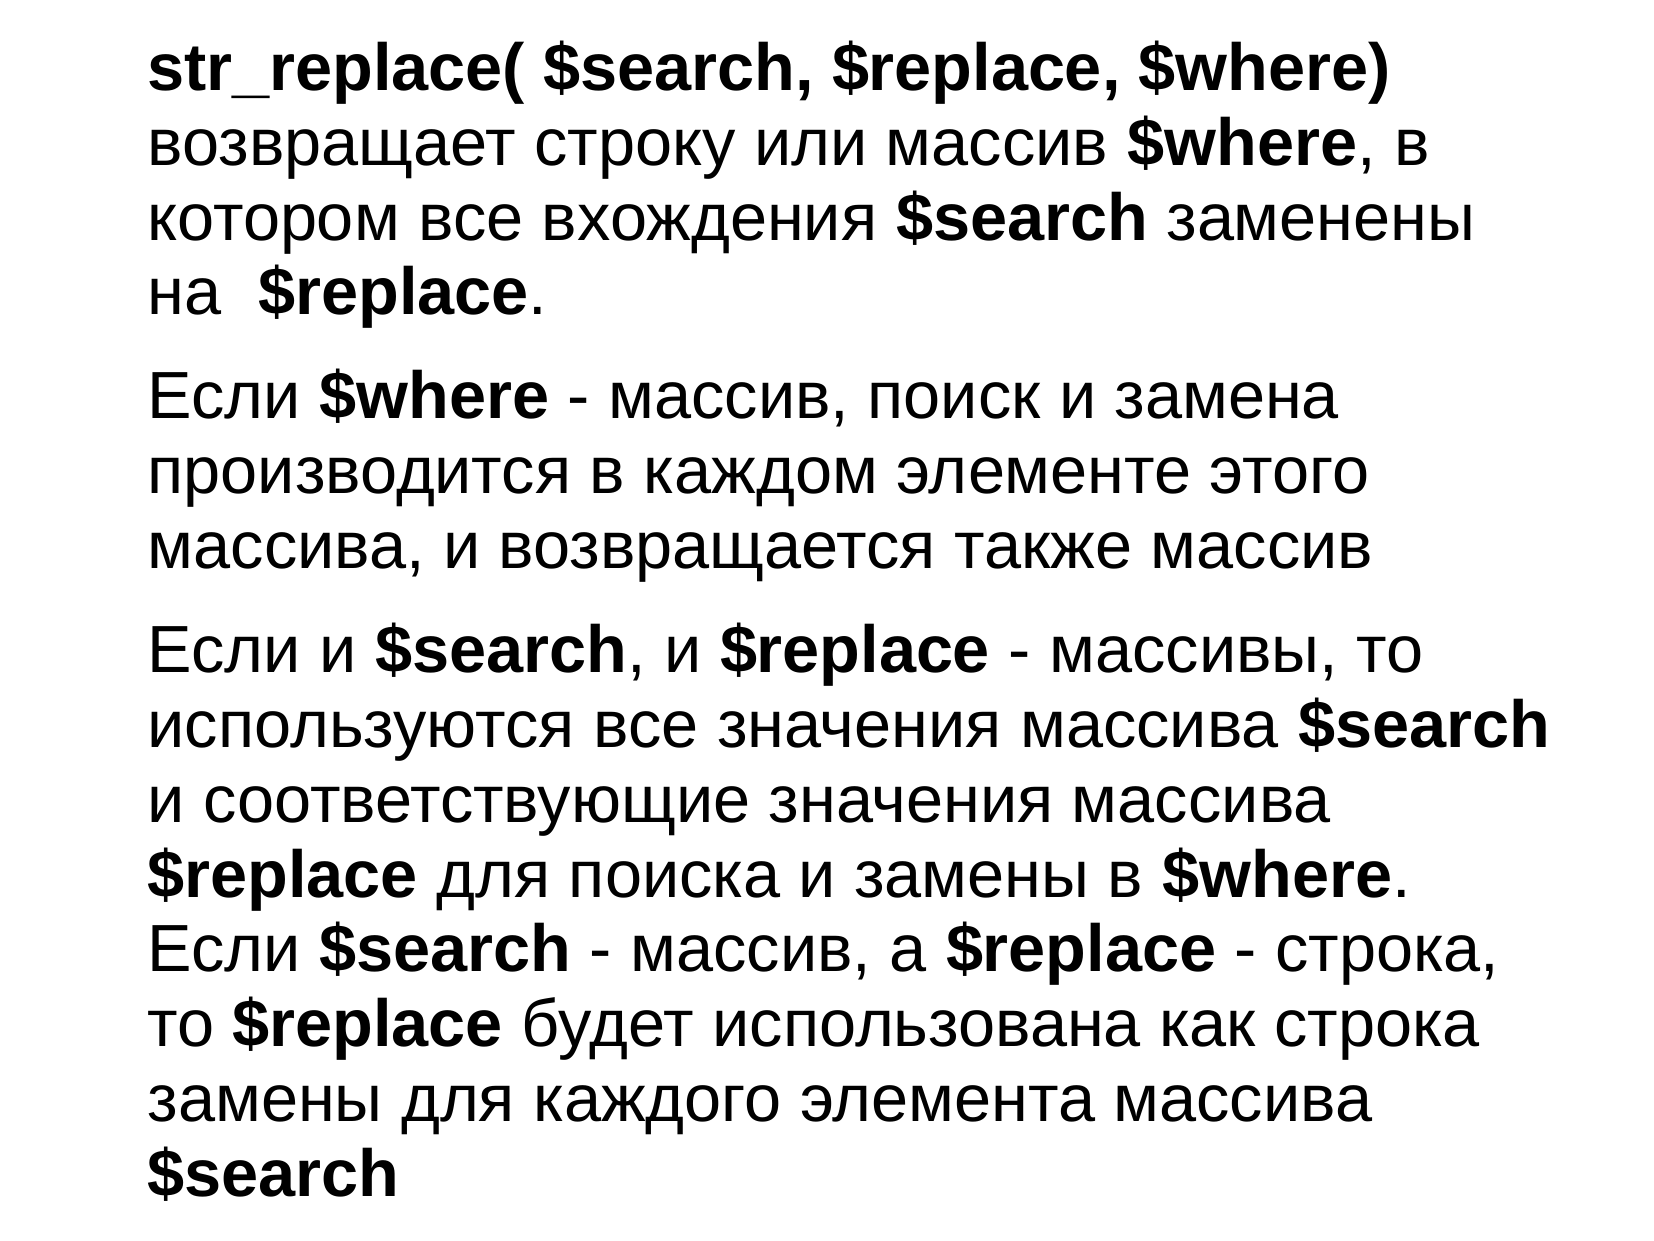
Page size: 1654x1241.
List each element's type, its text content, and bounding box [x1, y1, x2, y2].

list str_replace( $search, $replace, $where) возвращает строку или массив $where, в котором все вхождения $search заменены на $replace. Если $where - массив, поиск и замена производится в каждом элементе этого массива, и возвращается также массив Если и $search, и $replace - массивы, то используются все значения массива $search и соответствующие значения массива $replace для поиска и замены в $where. Если $search - массив, а $replace - строка, то $replace будет использована как строка замены для каждого элемента массива $search [76, 30, 1565, 1211]
